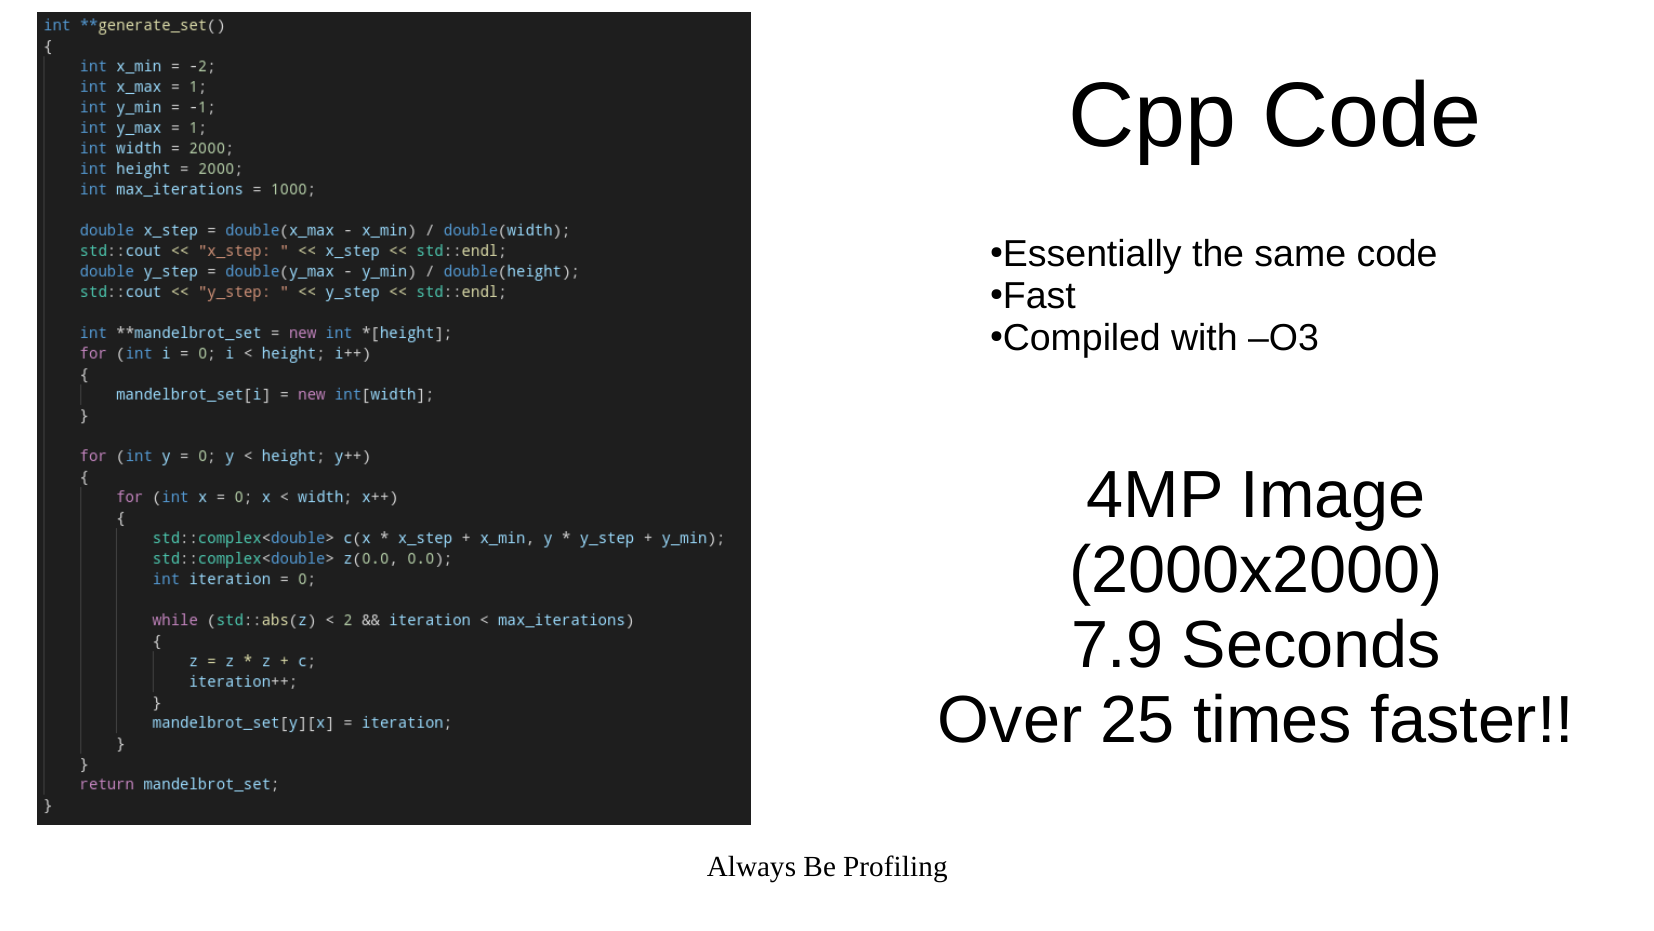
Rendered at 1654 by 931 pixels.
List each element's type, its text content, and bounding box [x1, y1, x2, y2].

text_box Always Be Profiling [565, 847, 1090, 912]
text_box Essentially the same code Fast Compiled with –O3 [975, 225, 1576, 371]
picture [37, 12, 751, 826]
text_box 4MP Image (2000x2000) 7.9 Seconds Over 25 times faster!! [900, 450, 1613, 764]
title Cpp Code [937, 32, 1613, 188]
